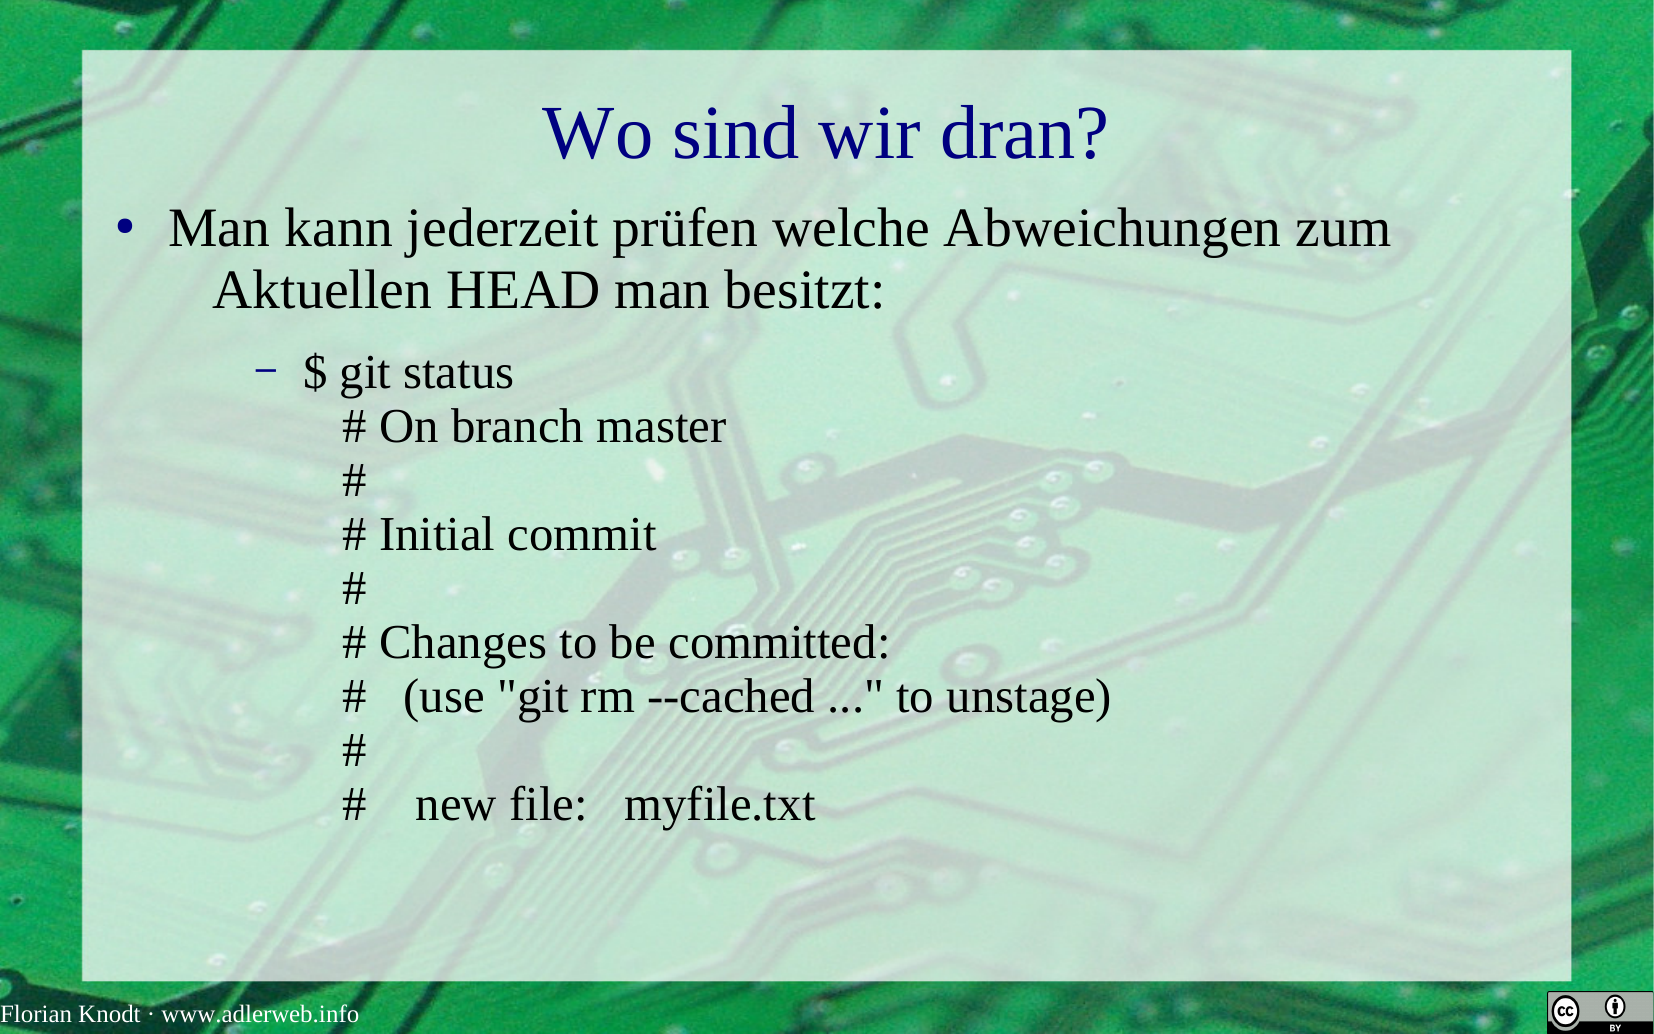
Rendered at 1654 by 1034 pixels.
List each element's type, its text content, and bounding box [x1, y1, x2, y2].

list Man kann jederzeit prüfen welche Abweichungen zum Aktuellen HEAD man besitzt: $ git status # On branch master # # Initial commit # # Changes to be committed: # (use "git rm --cached ..." to unstage) # # new file: myfile.txt [82, 196, 1571, 934]
picture [0, 0, 1654, 1034]
title Wo sind wir dran? [82, 46, 1571, 196]
